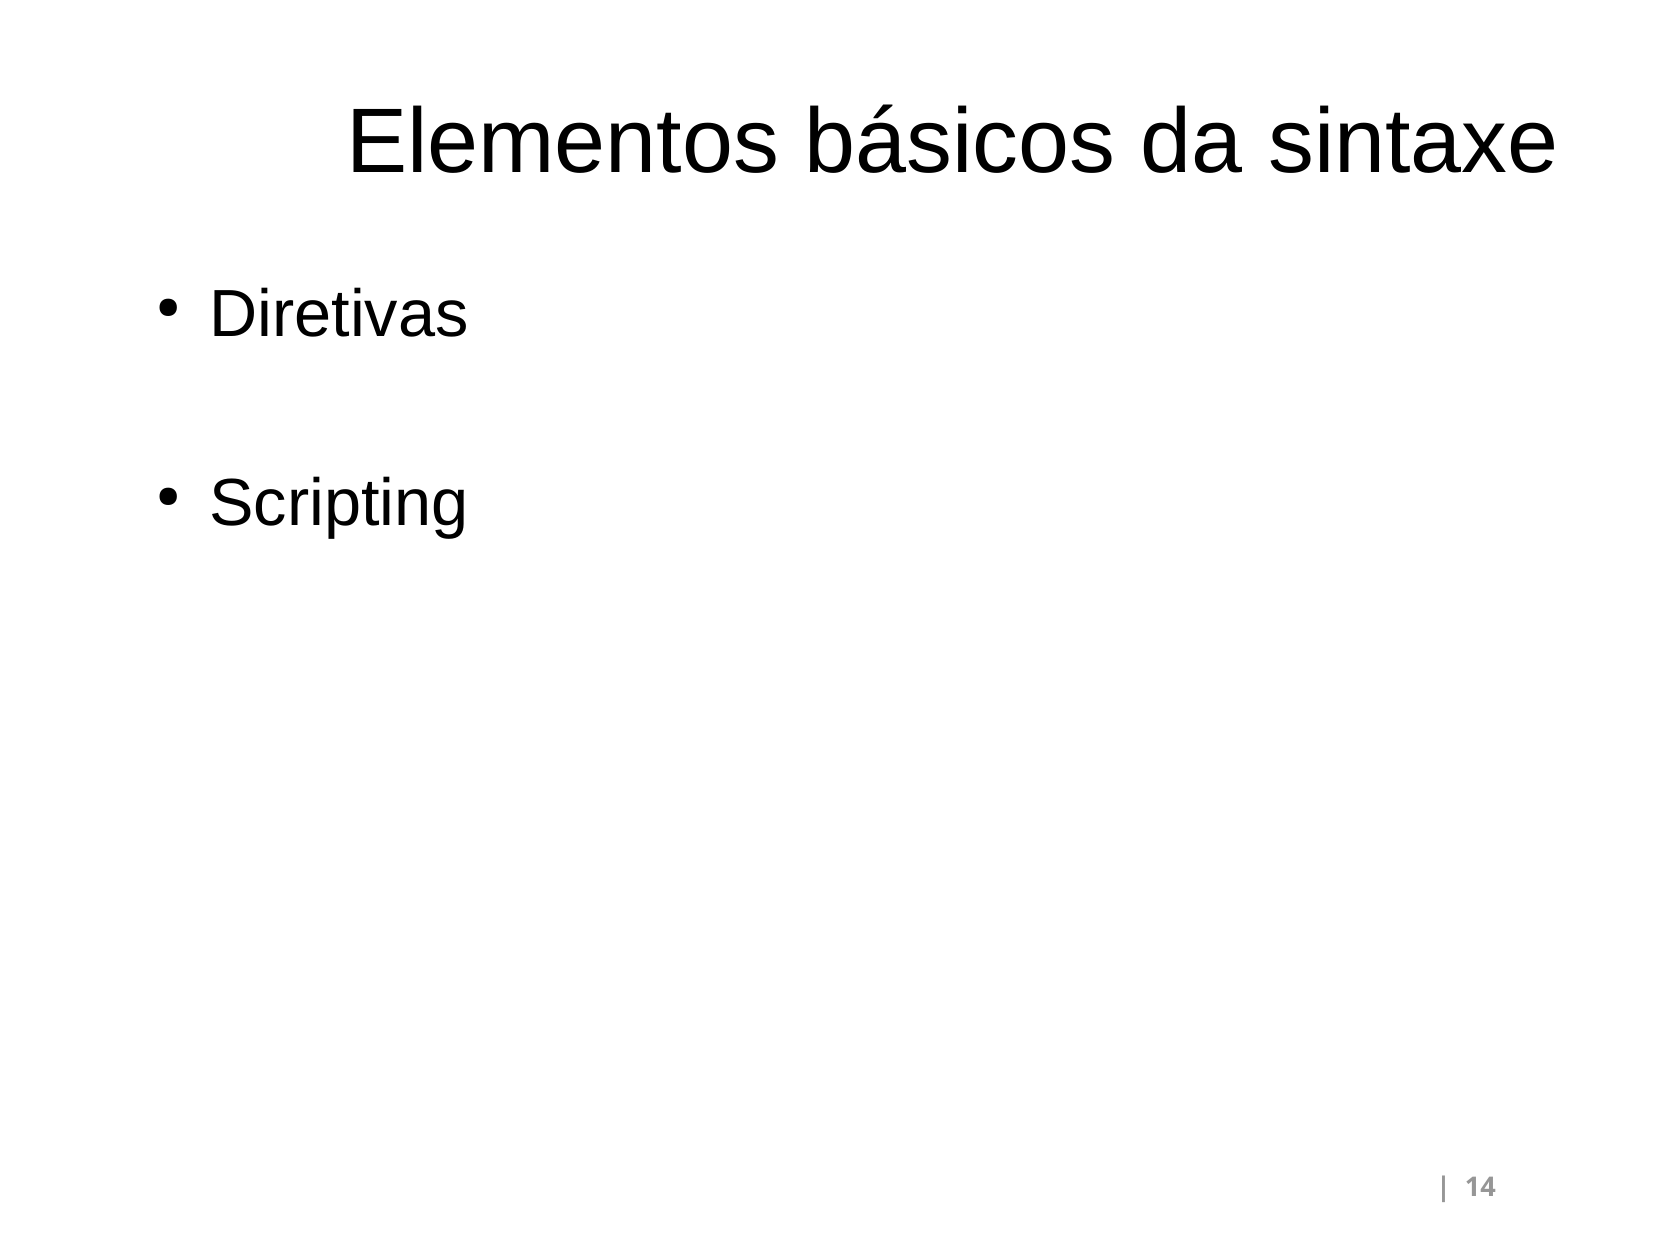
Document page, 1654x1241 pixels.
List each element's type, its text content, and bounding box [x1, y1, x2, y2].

title Elementos básicos da sintaxe [234, 0, 1640, 198]
text_box | <número> [711, 1162, 1511, 1217]
list Diretivas Scripting [124, 261, 1530, 1117]
